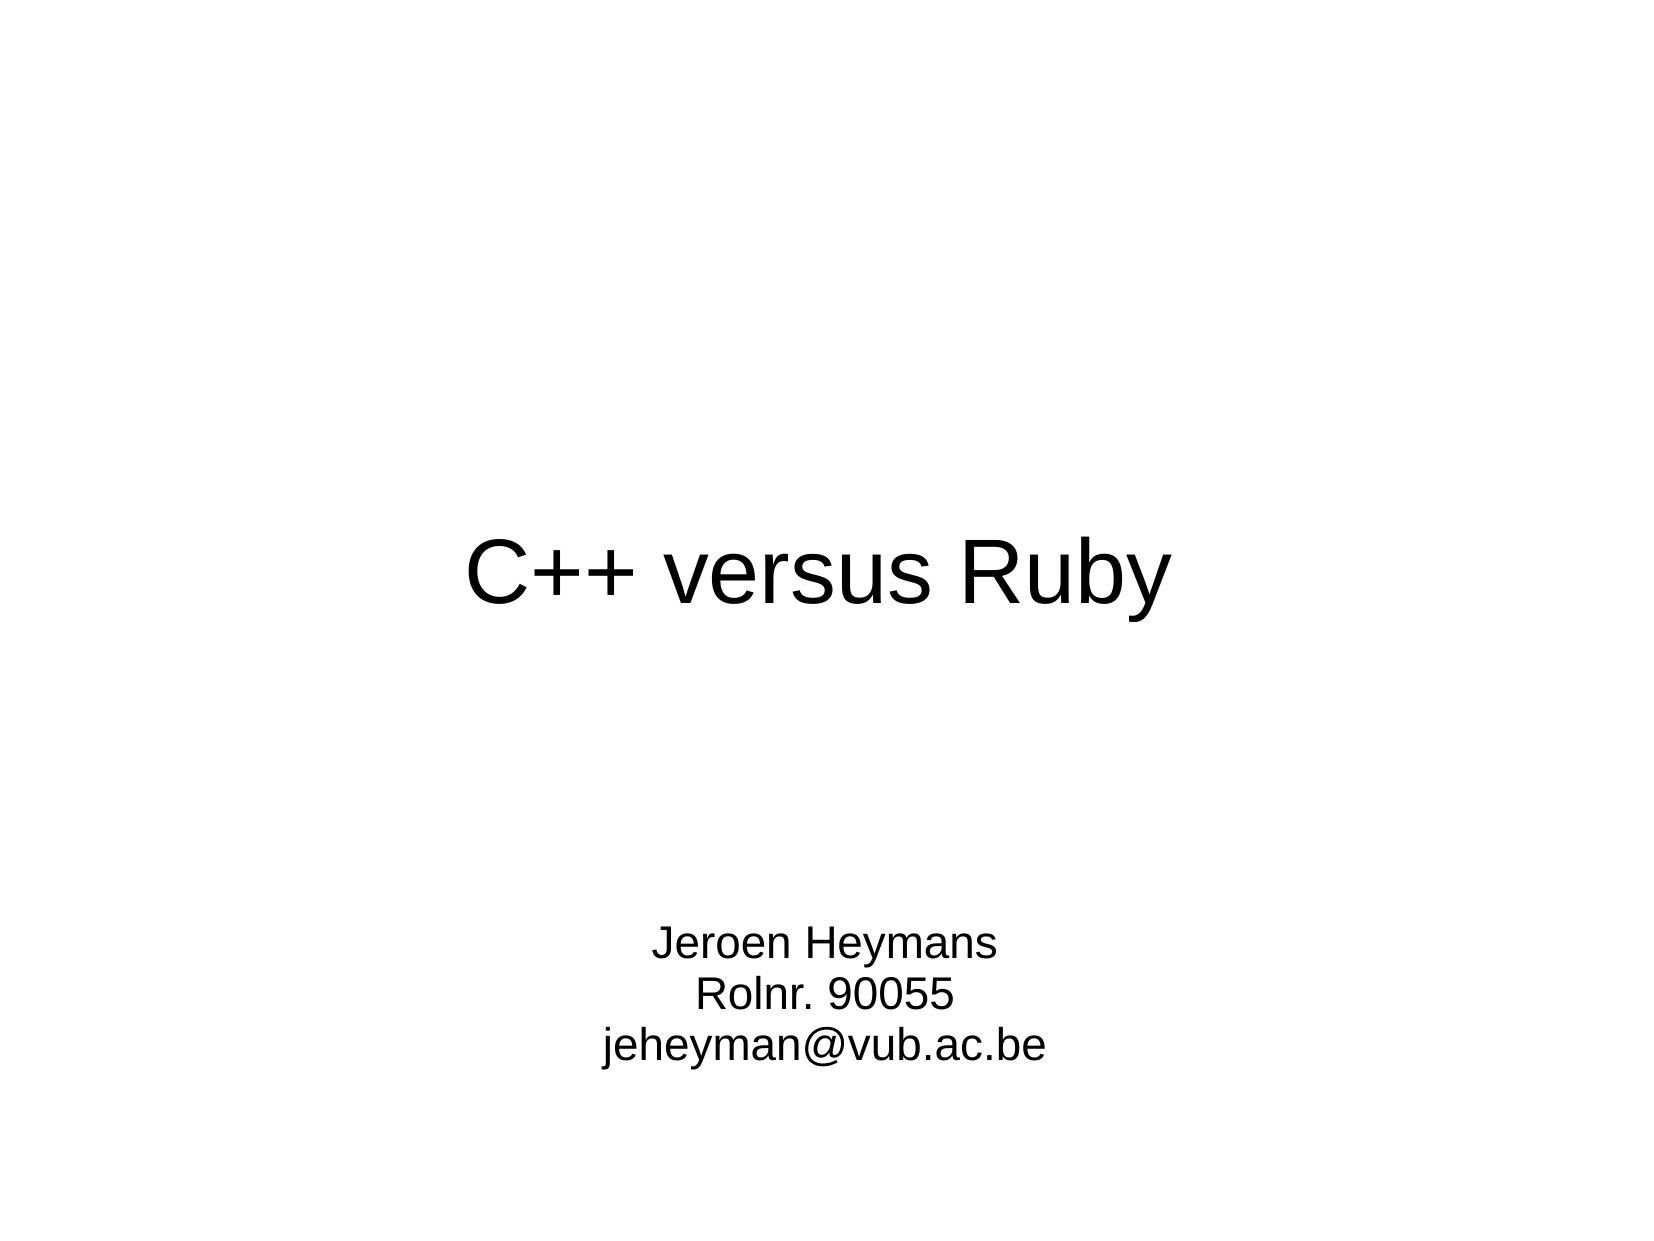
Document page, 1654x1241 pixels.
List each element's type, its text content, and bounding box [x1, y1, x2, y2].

title C++ versus Ruby [75, 467, 1564, 676]
subtitle Jeroen Heymans Rolnr. 90055 jeheyman@vub.ac.be [80, 825, 1570, 1163]
